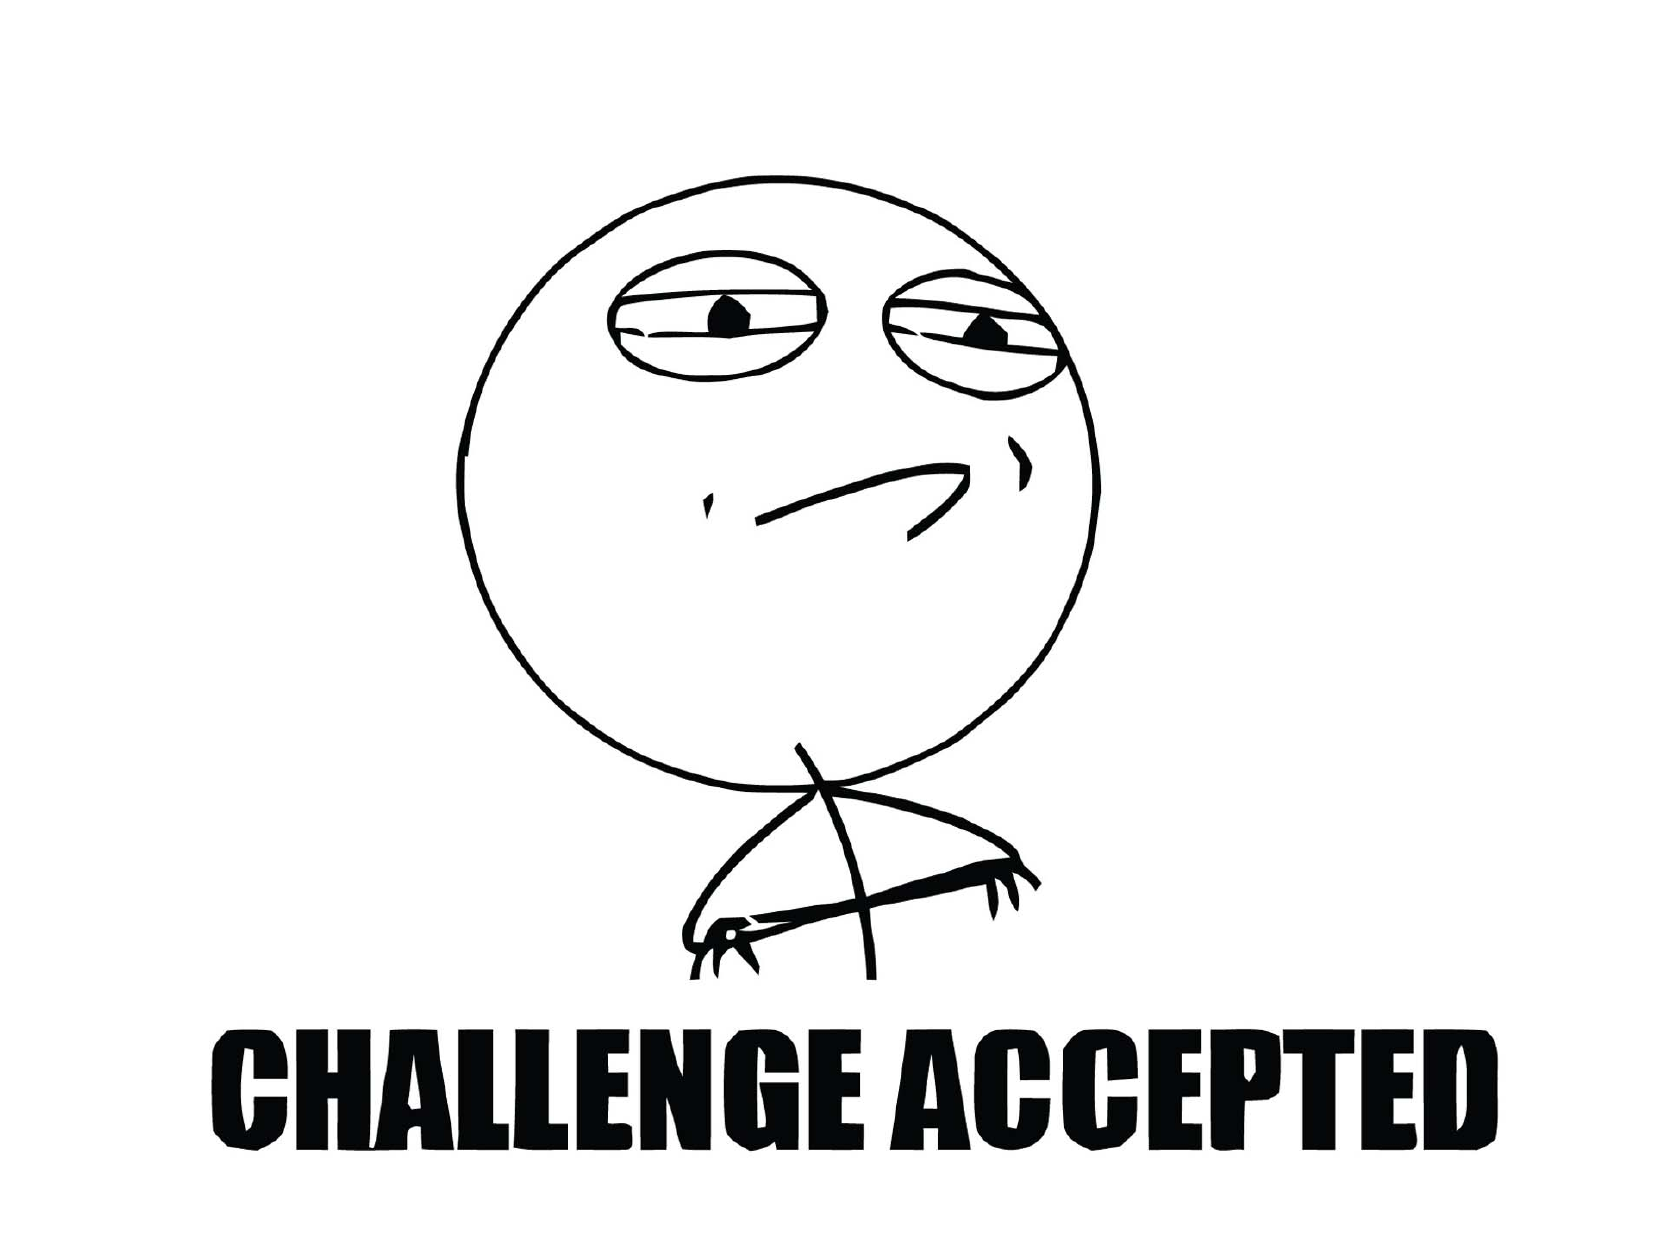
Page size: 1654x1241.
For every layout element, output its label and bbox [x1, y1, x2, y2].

picture [2, 151, 1654, 1186]
